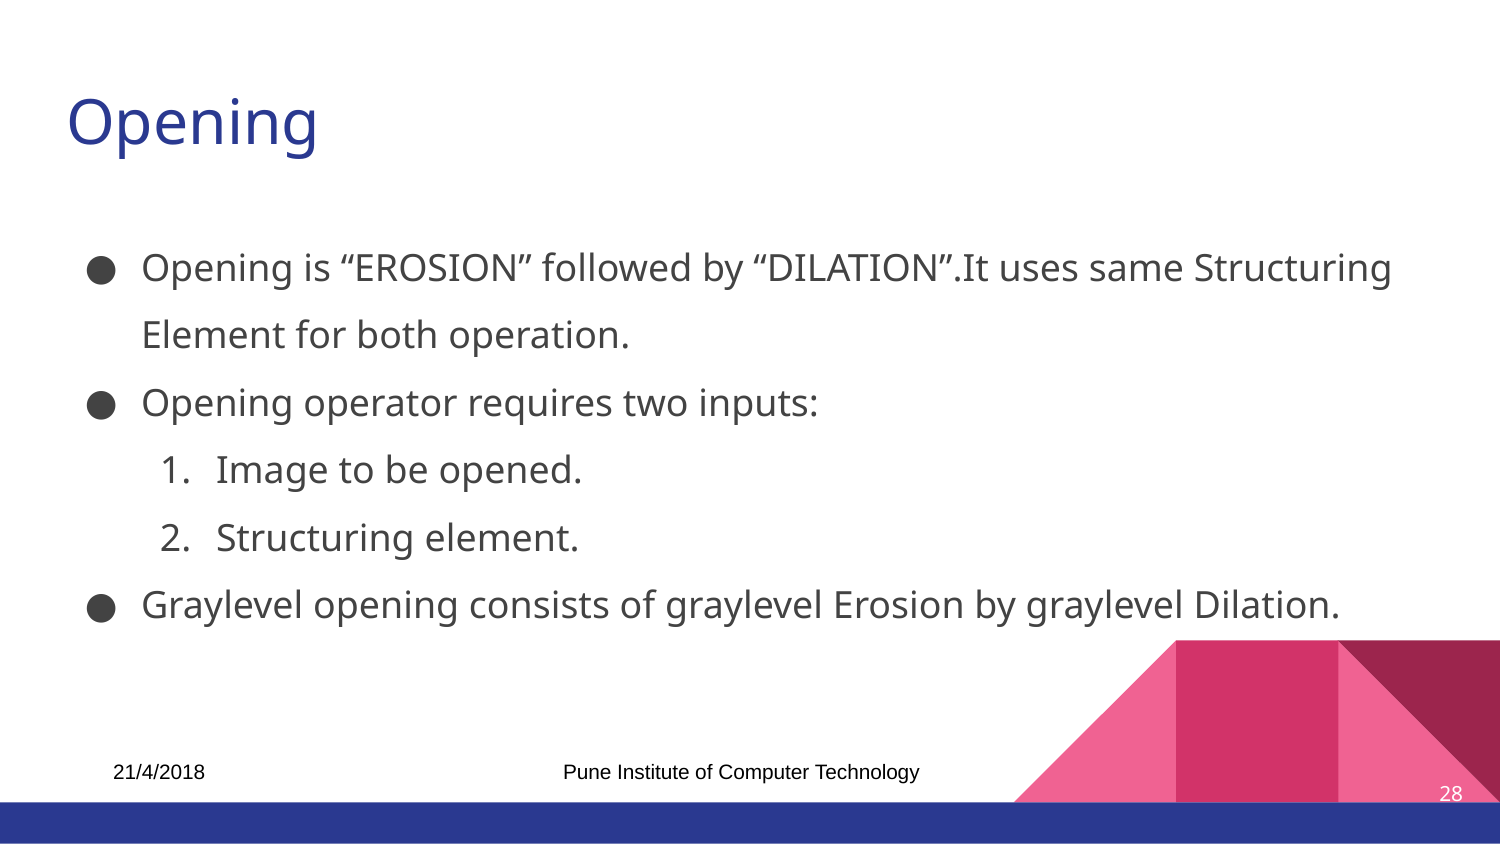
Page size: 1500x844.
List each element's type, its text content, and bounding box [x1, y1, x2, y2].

list Opening is “EROSION” followed by “DILATION”.It uses same Structuring Element for both operation. Opening operator requires two inputs: Image to be opened. Structuring element. Graylevel opening consists of graylevel Erosion by graylevel Dilation. [51, 206, 1449, 755]
slide_number <number> [1387, 762, 1478, 828]
title Opening [51, 67, 1449, 167]
